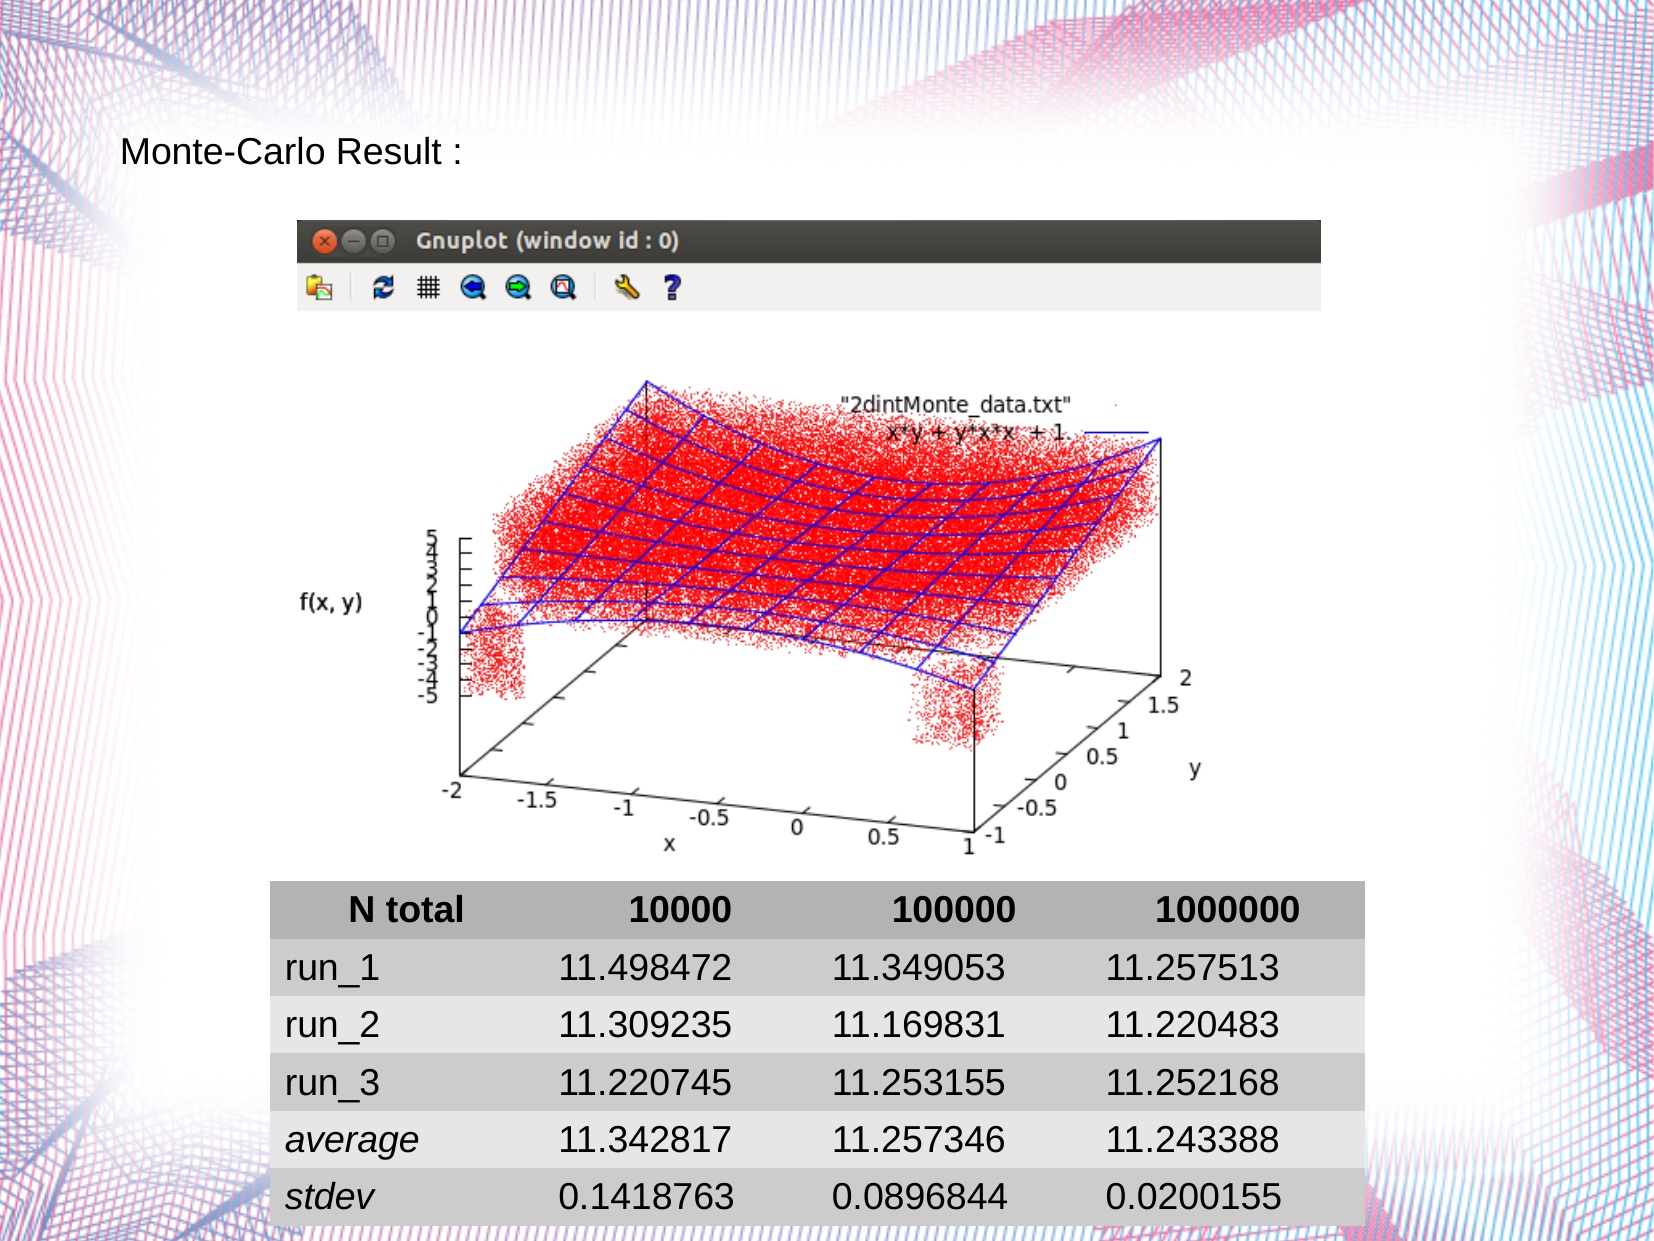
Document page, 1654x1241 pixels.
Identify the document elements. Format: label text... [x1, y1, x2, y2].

table_cell 11.253155 [817, 1053, 1091, 1111]
table_cell 0.0896844 [817, 1168, 1091, 1226]
table_cell 11.257346 [817, 1111, 1091, 1168]
table_header N total [270, 881, 544, 939]
table_cell 0.0200155 [1091, 1168, 1365, 1226]
picture [0, 0, 1654, 1241]
table_cell 11.309235 [544, 996, 817, 1053]
table_cell run_1 [270, 939, 544, 996]
table_header 10000 [544, 881, 817, 939]
table_cell average [270, 1111, 544, 1168]
table_cell 11.169831 [817, 996, 1091, 1053]
table_cell stdev [270, 1168, 544, 1226]
text_box Monte-Carlo Result : [105, 123, 706, 181]
table_cell 11.498472 [544, 939, 817, 996]
table_cell 11.257513 [1091, 939, 1365, 996]
table_cell 11.349053 [817, 939, 1091, 996]
table_cell 11.252168 [1091, 1053, 1365, 1111]
table_cell 0.1418763 [544, 1168, 817, 1226]
table_cell run_2 [270, 996, 544, 1053]
table_cell run_3 [270, 1053, 544, 1111]
table_cell 11.220483 [1091, 996, 1365, 1053]
table_cell 11.342817 [544, 1111, 817, 1168]
table_header 1000000 [1091, 881, 1365, 939]
table_header 100000 [817, 881, 1091, 939]
table_cell 11.220745 [544, 1053, 817, 1111]
table_cell 11.243388 [1091, 1111, 1365, 1168]
